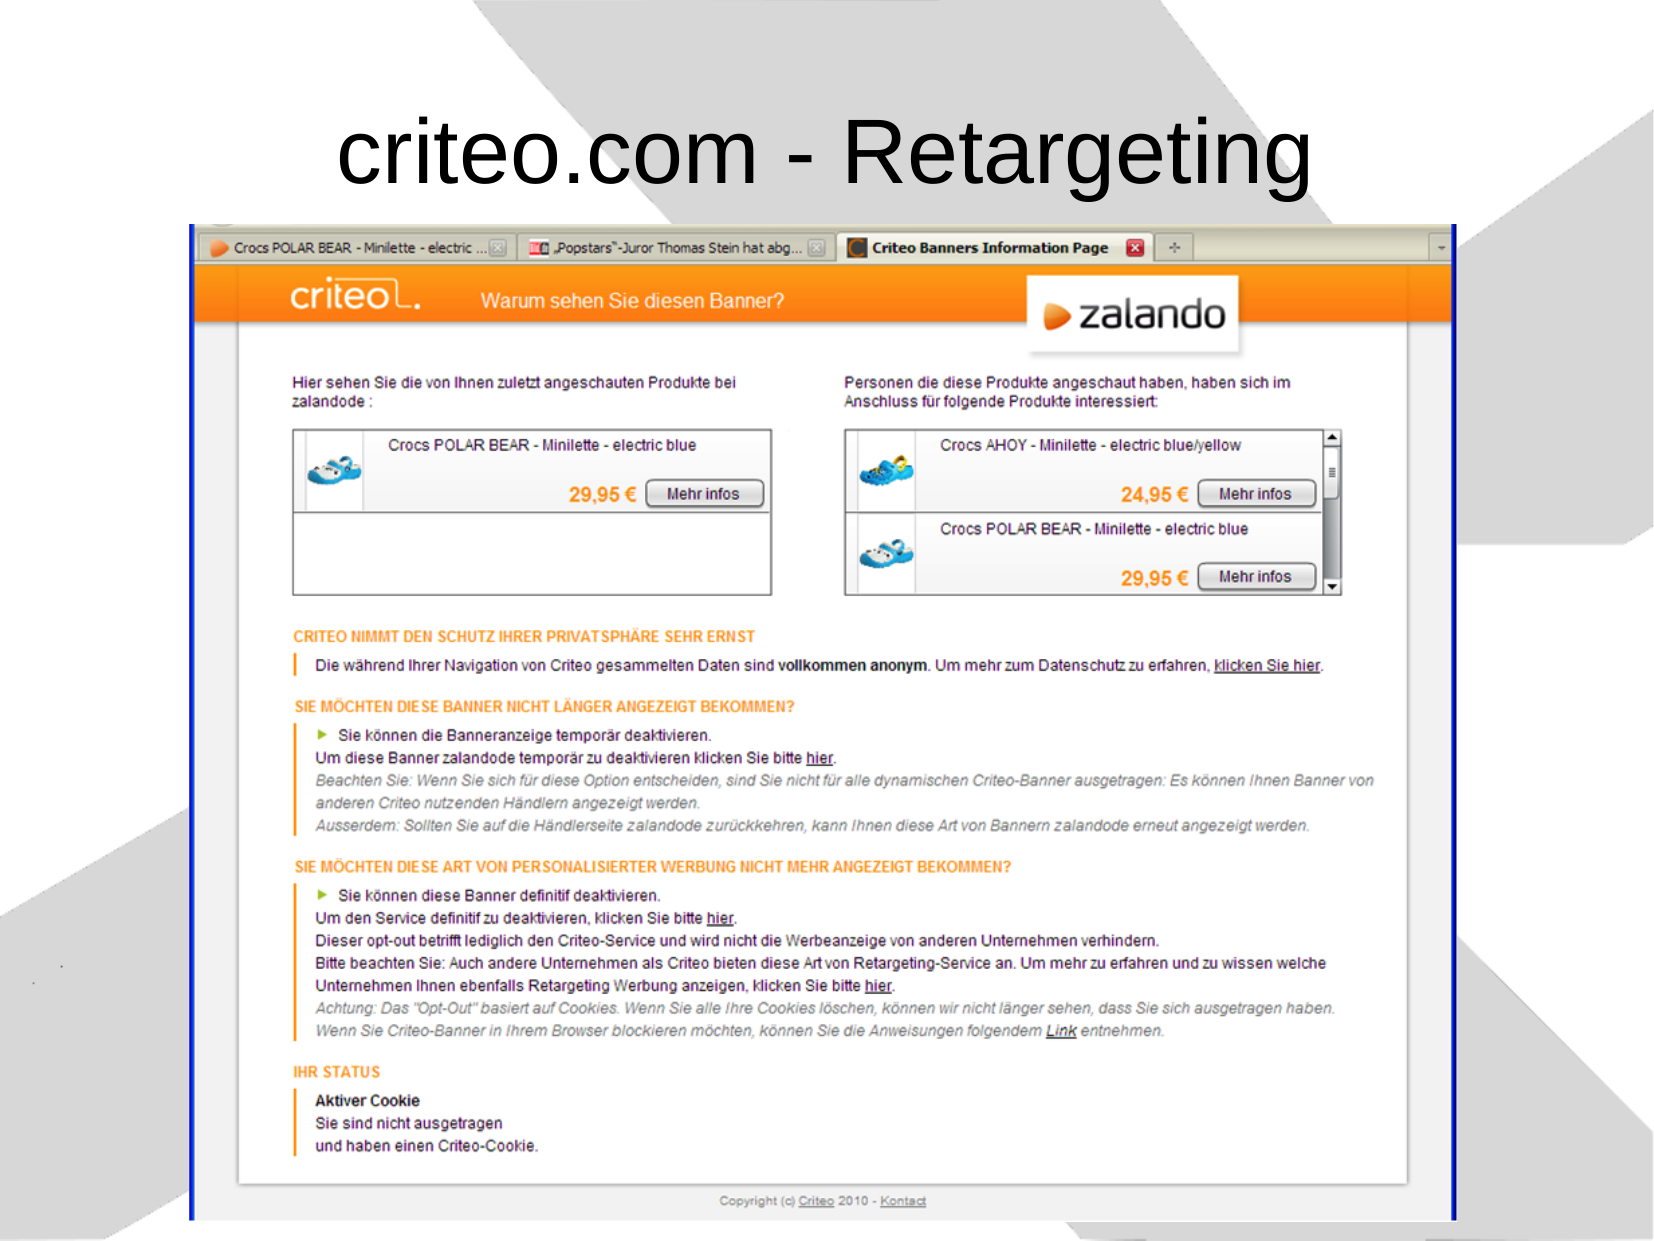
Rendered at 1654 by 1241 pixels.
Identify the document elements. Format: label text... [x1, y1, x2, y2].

title criteo.com - Retargeting [82, 49, 1571, 257]
picture [0, 0, 1654, 1241]
